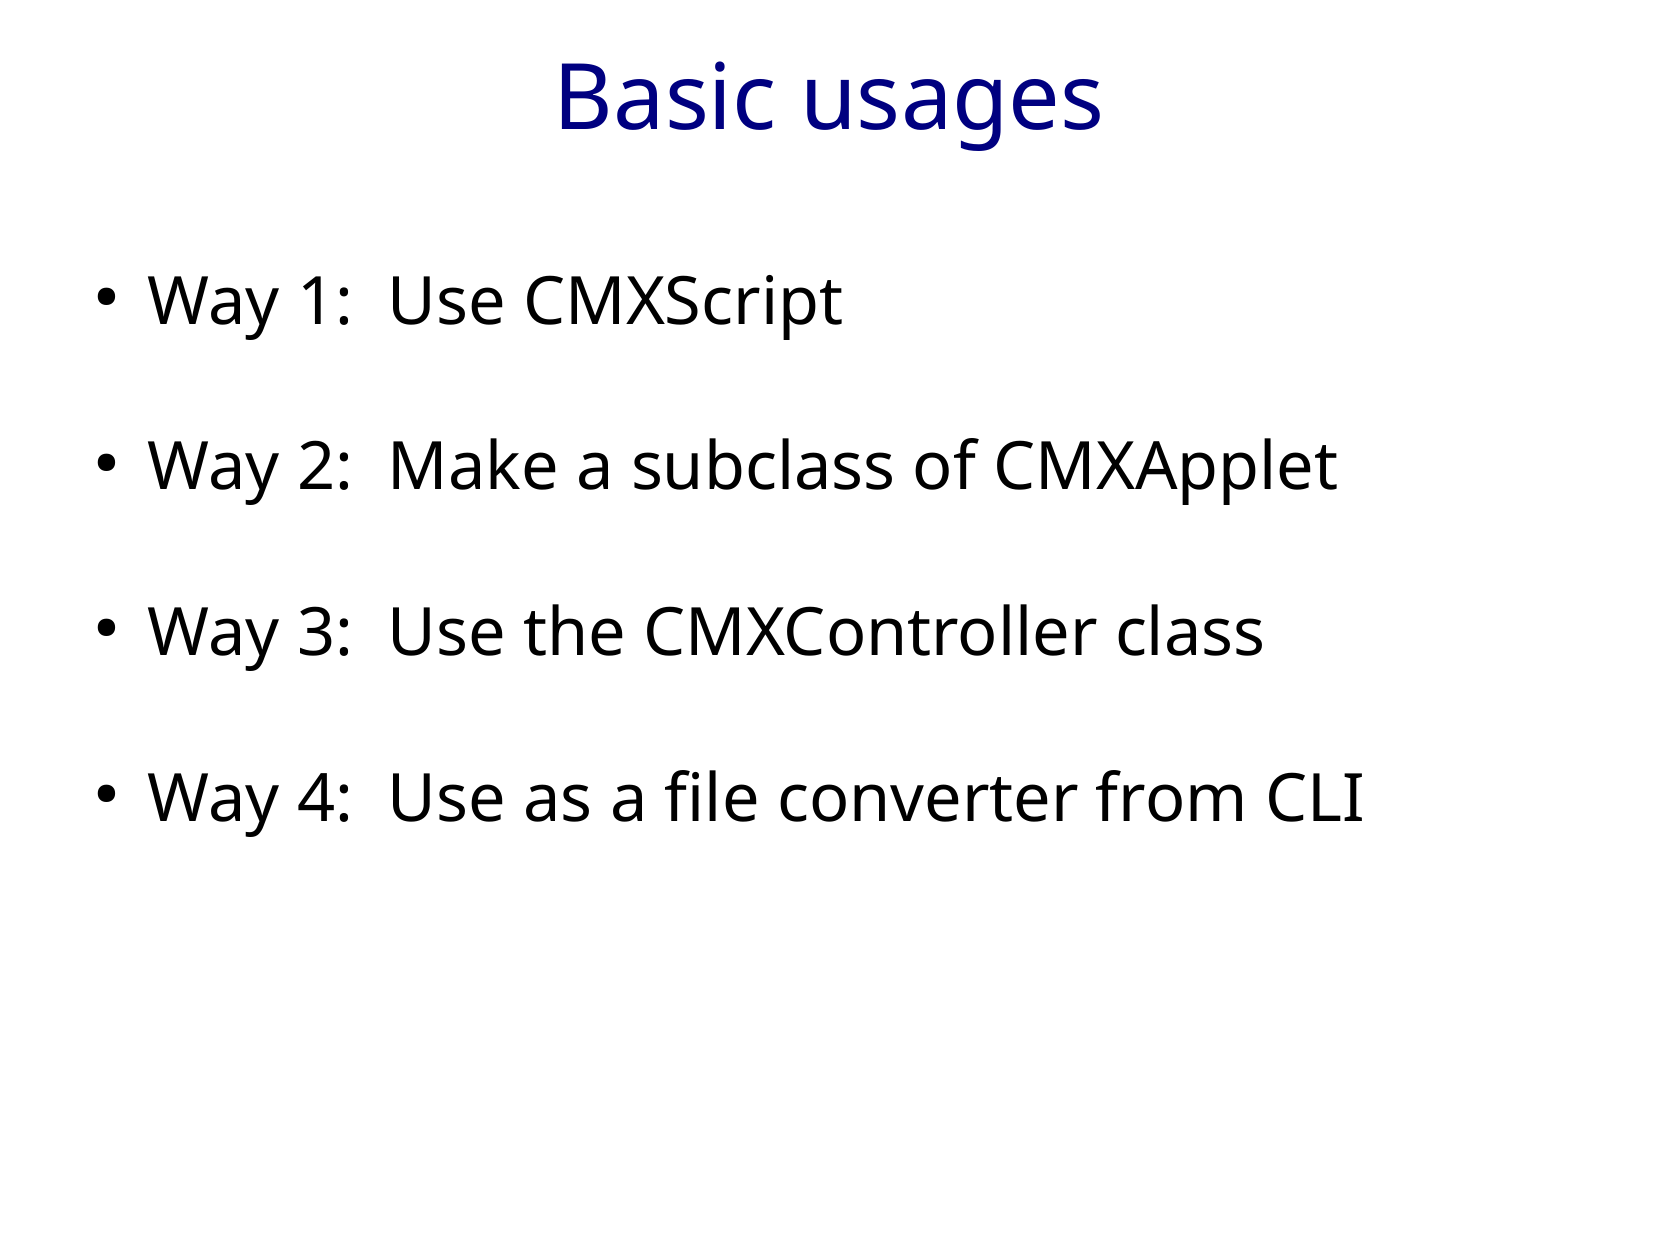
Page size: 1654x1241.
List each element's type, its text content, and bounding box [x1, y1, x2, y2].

title Basic usages [85, 41, 1574, 148]
list Way 1: Use CMXScript Way 2: Make a subclass of CMXApplet Way 3: Use the CMXController class Way 4: Use as a file converter from CLI [76, 207, 1565, 1027]
